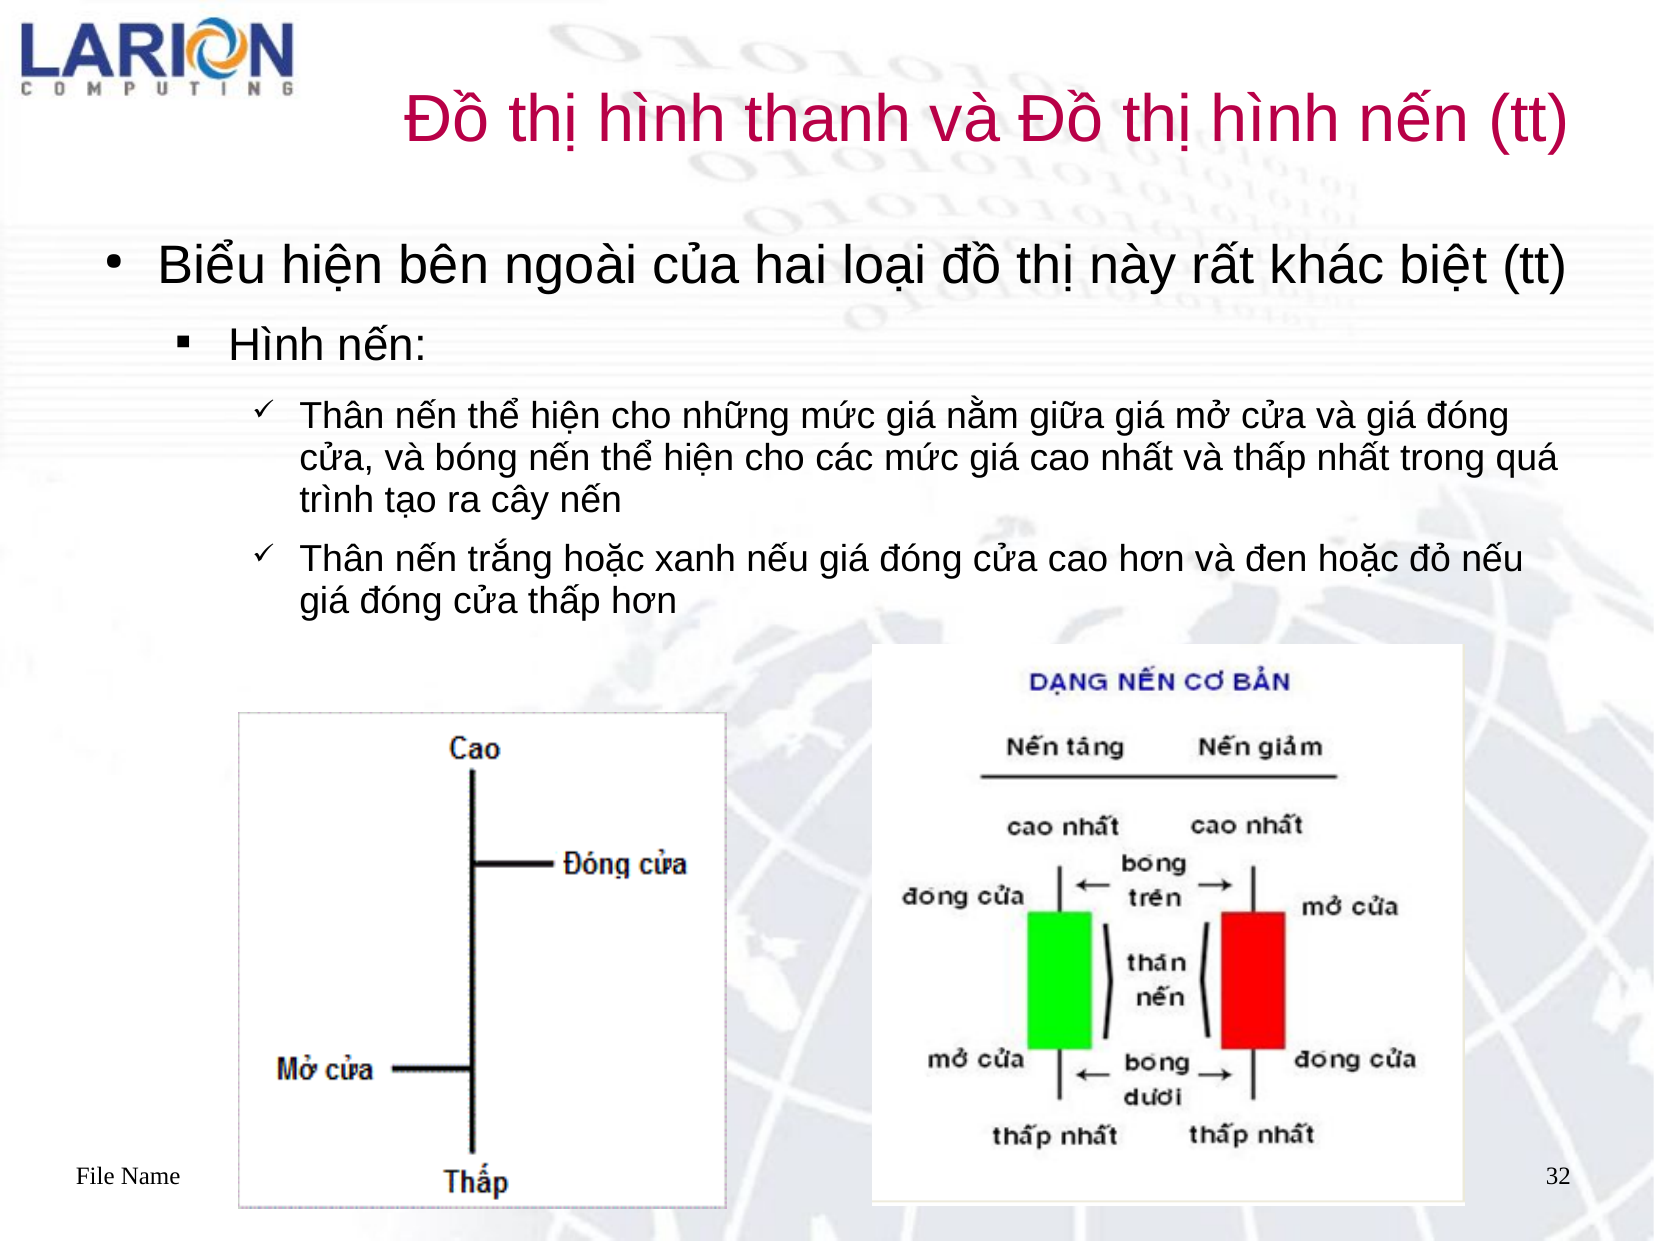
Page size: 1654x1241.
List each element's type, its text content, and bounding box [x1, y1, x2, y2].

title Đồ thị hình thanh và Đồ thị hình nến (tt) [300, 49, 1571, 188]
picture [0, 0, 1654, 1241]
list Biểu hiện bên ngoài của hai loại đồ thị này rất khác biệt (tt) Hình nến: Thân nến thể hiện cho những mức giá nằm giữa giá mở cửa và giá đóng cửa, và bóng nến thể hiện cho các mức giá cao nhất và thấp nhất trong quá trình tạo ra cây nến Thân nến trắng hoặc xanh nếu giá đóng cửa cao hơn và đen hoặc đỏ nếu giá đóng cửa thấp hơn [86, 234, 1576, 1039]
